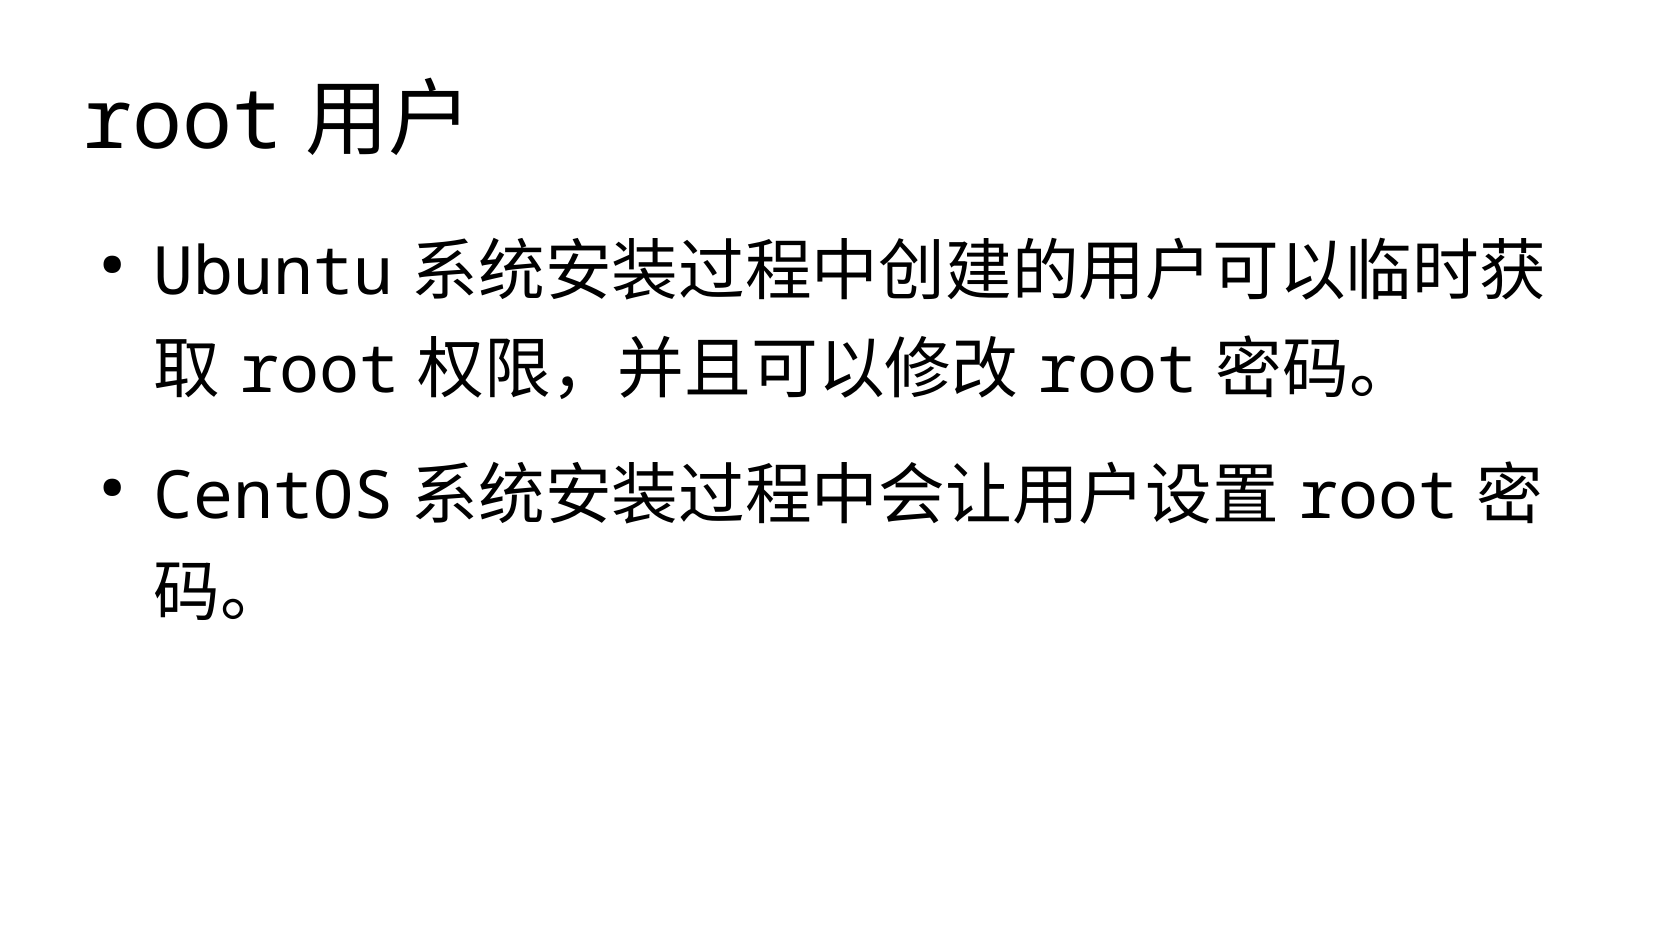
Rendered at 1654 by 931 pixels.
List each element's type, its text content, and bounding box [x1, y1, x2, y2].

title root用户 [82, 37, 1571, 189]
list Ubuntu系统安装过程中创建的用户可以临时获取root权限，并且可以修改root密码。 CentOS系统安装过程中会让用户设置root密码。 [82, 217, 1571, 758]
